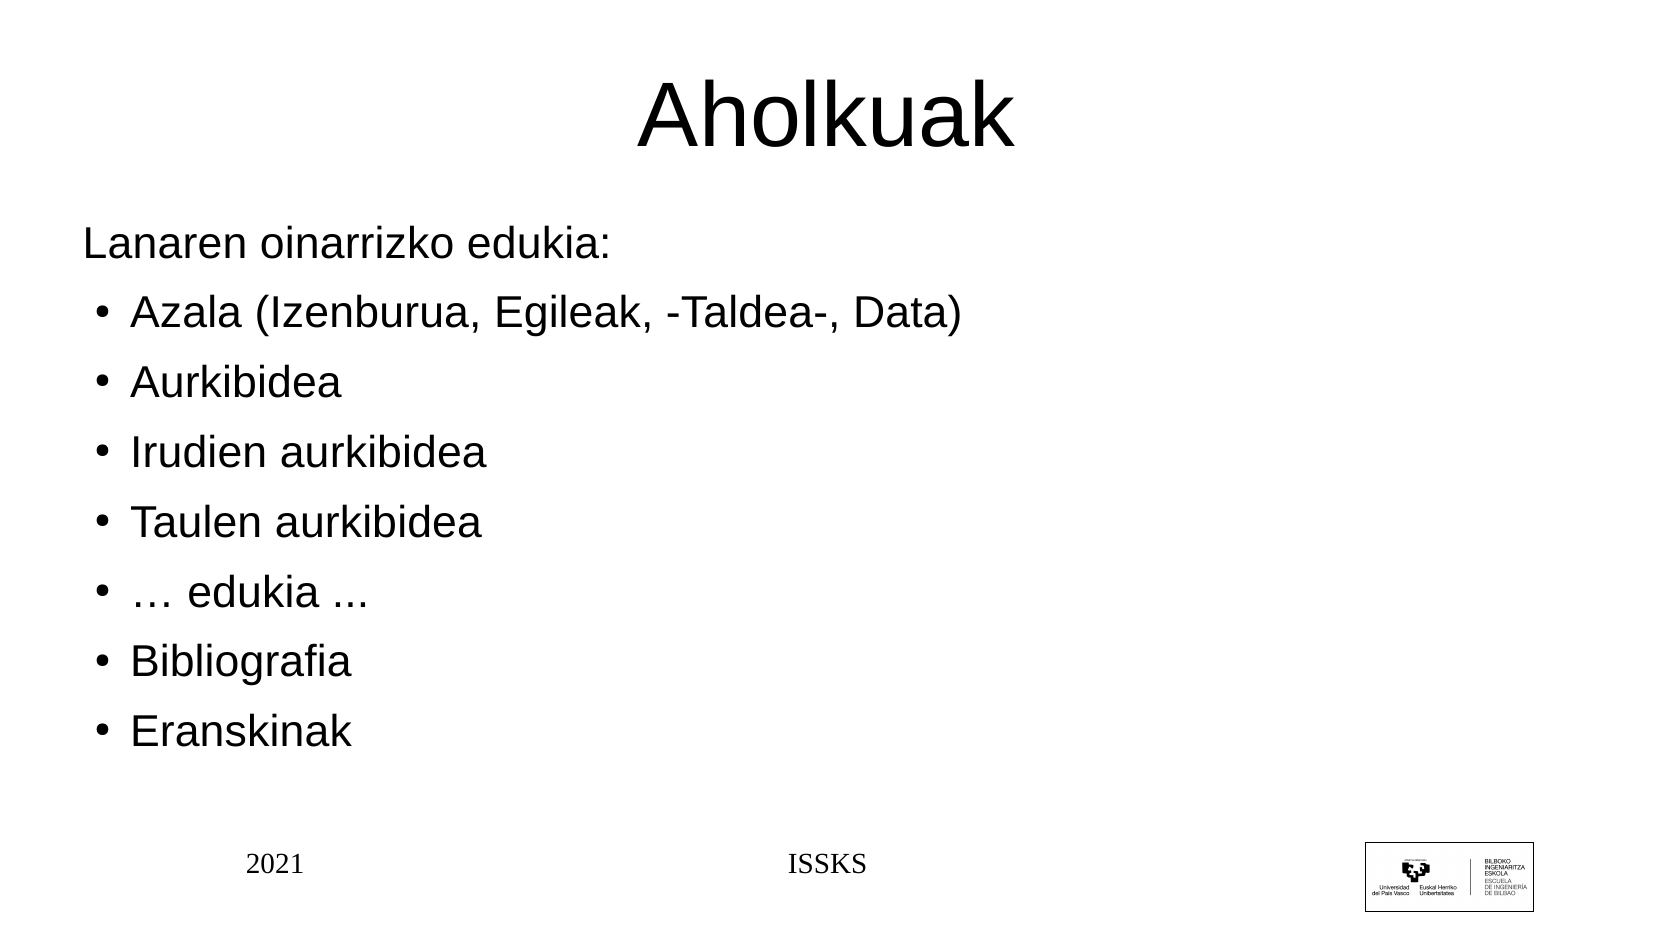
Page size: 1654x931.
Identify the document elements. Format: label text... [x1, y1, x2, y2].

title Aholkuak [82, 37, 1571, 193]
list Lanaren oinarrizko edukia: Azala (Izenburua, Egileak, -Taldea-, Data) Aurkibidea Irudien aurkibidea Taulen aurkibidea … edukia ... Bibliografia Eranskinak [82, 217, 1571, 758]
picture [1366, 843, 1533, 911]
